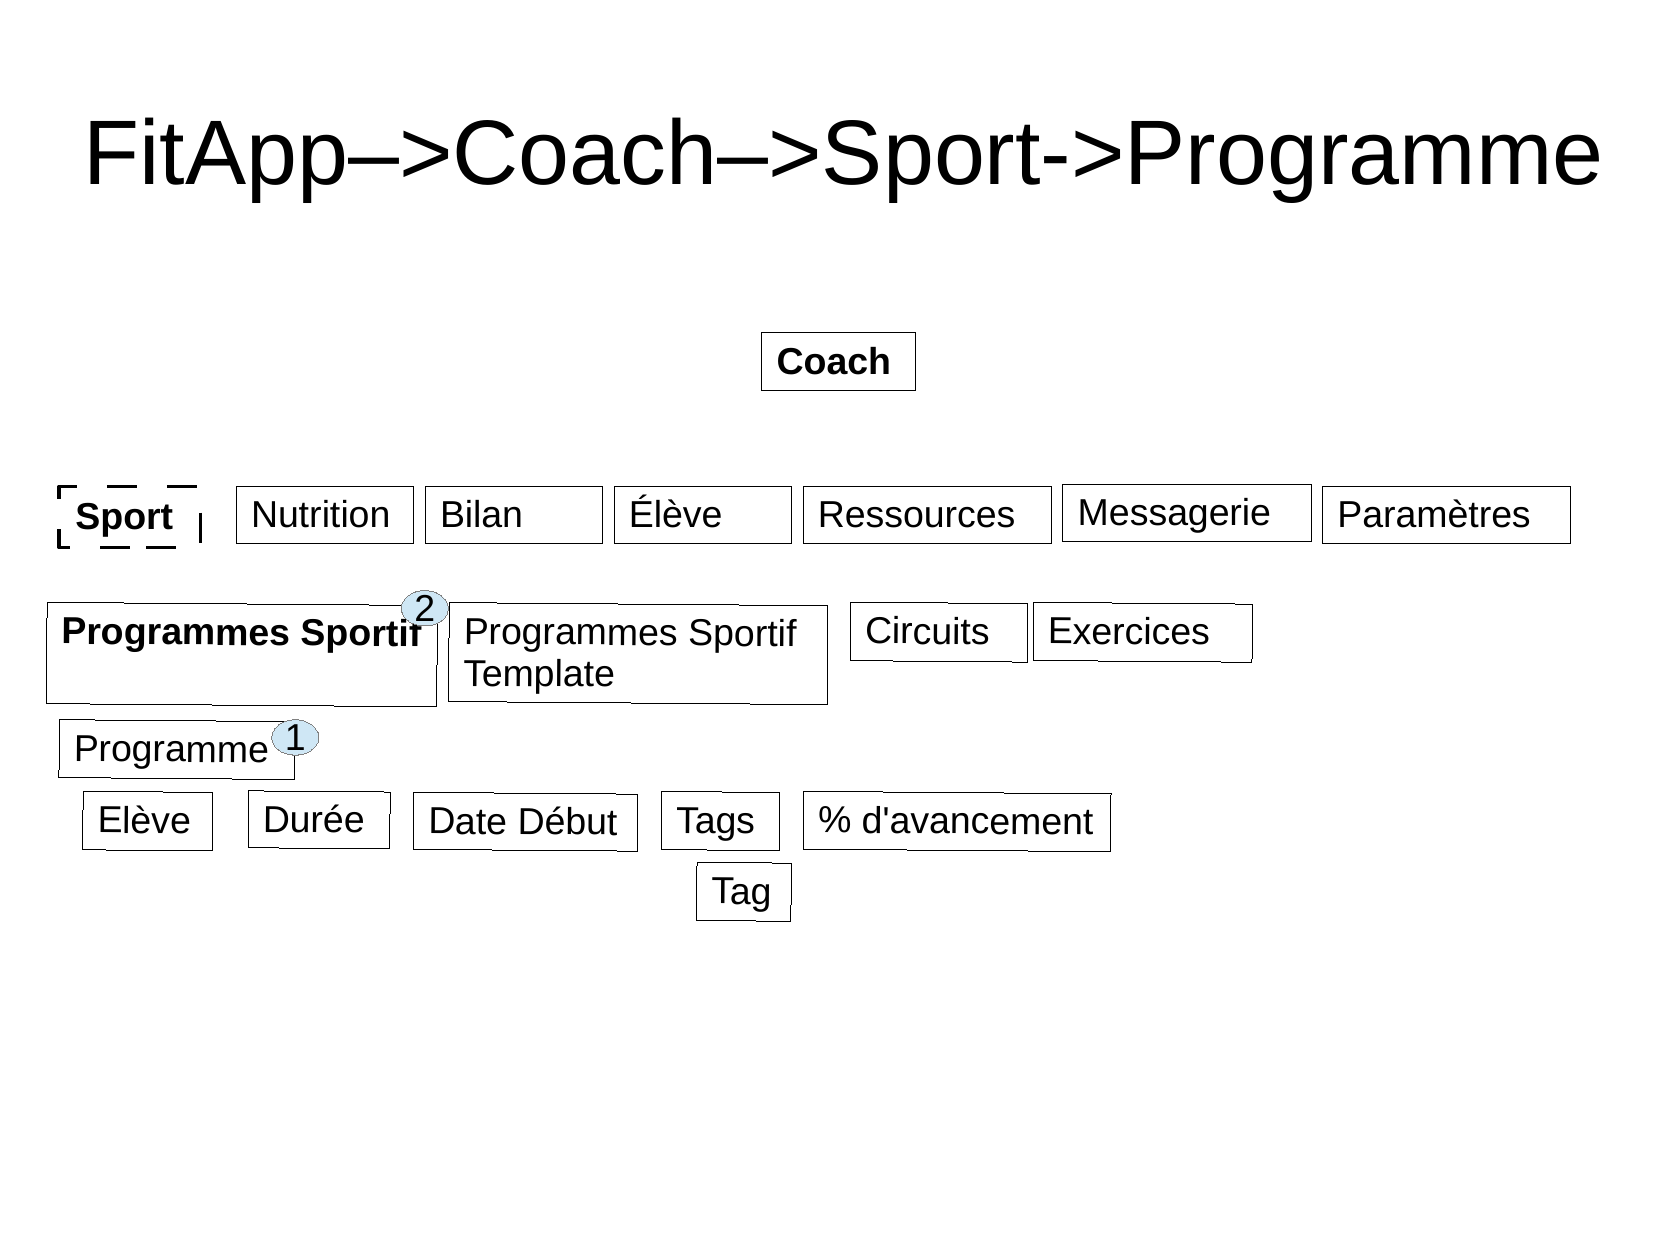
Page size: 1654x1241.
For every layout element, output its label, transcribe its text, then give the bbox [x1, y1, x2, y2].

text_box Paramètres [1322, 486, 1571, 544]
text_box Elève [82, 791, 213, 851]
text_box Coach [761, 332, 916, 391]
text_box Nutrition [236, 486, 414, 544]
text_box Durée [248, 790, 391, 849]
text_box 2 [401, 590, 449, 626]
text_box 1 [271, 719, 319, 756]
text_box Tags [661, 791, 780, 851]
title FitApp–>Coach–>Sport->Programme [82, 49, 1607, 257]
text_box Programme [58, 719, 295, 780]
text_box Tag [696, 862, 792, 922]
text_box Date Début [413, 792, 638, 852]
text_box Bilan [425, 486, 603, 544]
text_box Circuits [850, 602, 1028, 663]
text_box Ressources [803, 486, 1052, 544]
text_box % d'avancement [803, 791, 1112, 852]
text_box Sport [59, 486, 201, 548]
text_box Élève [614, 486, 792, 544]
text_box Programmes Sportif Template [448, 602, 828, 705]
text_box Messagerie [1062, 484, 1312, 542]
text_box Exercices [1033, 602, 1253, 663]
text_box Programmes Sportif [46, 602, 438, 707]
